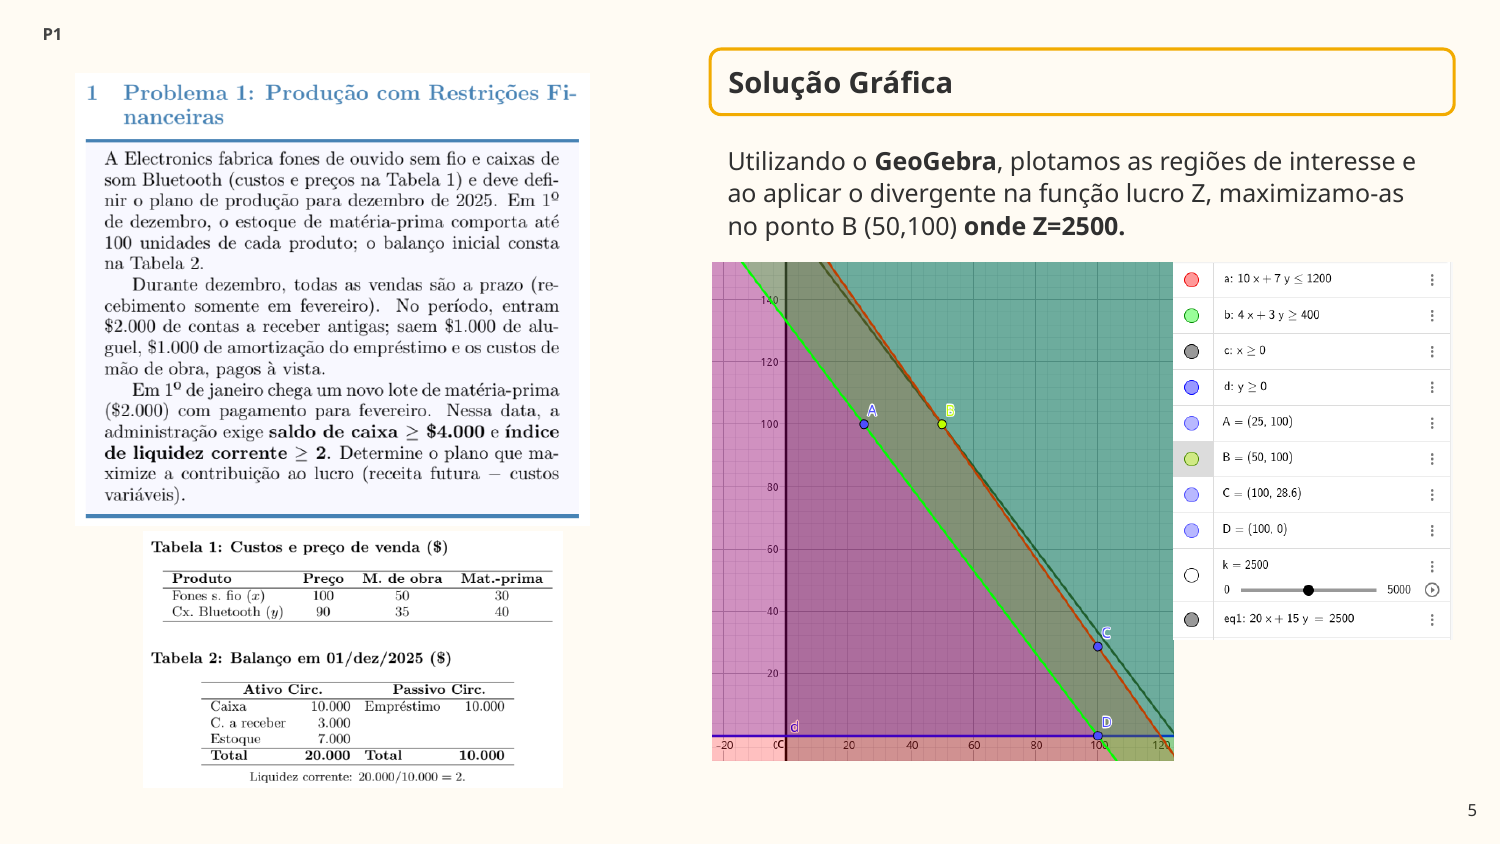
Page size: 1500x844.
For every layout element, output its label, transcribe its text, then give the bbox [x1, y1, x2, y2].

picture [143, 531, 563, 788]
list Utilizando o GeoGebra, plotamos as regiões de interesse e ao aplicar o divergente na função lucro Z, maximizamo-as no ponto B (50,100) onde Z=2500. [712, 150, 1457, 298]
subtitle P1 [27, 8, 549, 115]
picture [712, 262, 1453, 761]
picture [75, 73, 590, 526]
slide_number <number> [1250, 796, 1492, 828]
text_box Solução Gráfica [710, 49, 1455, 115]
